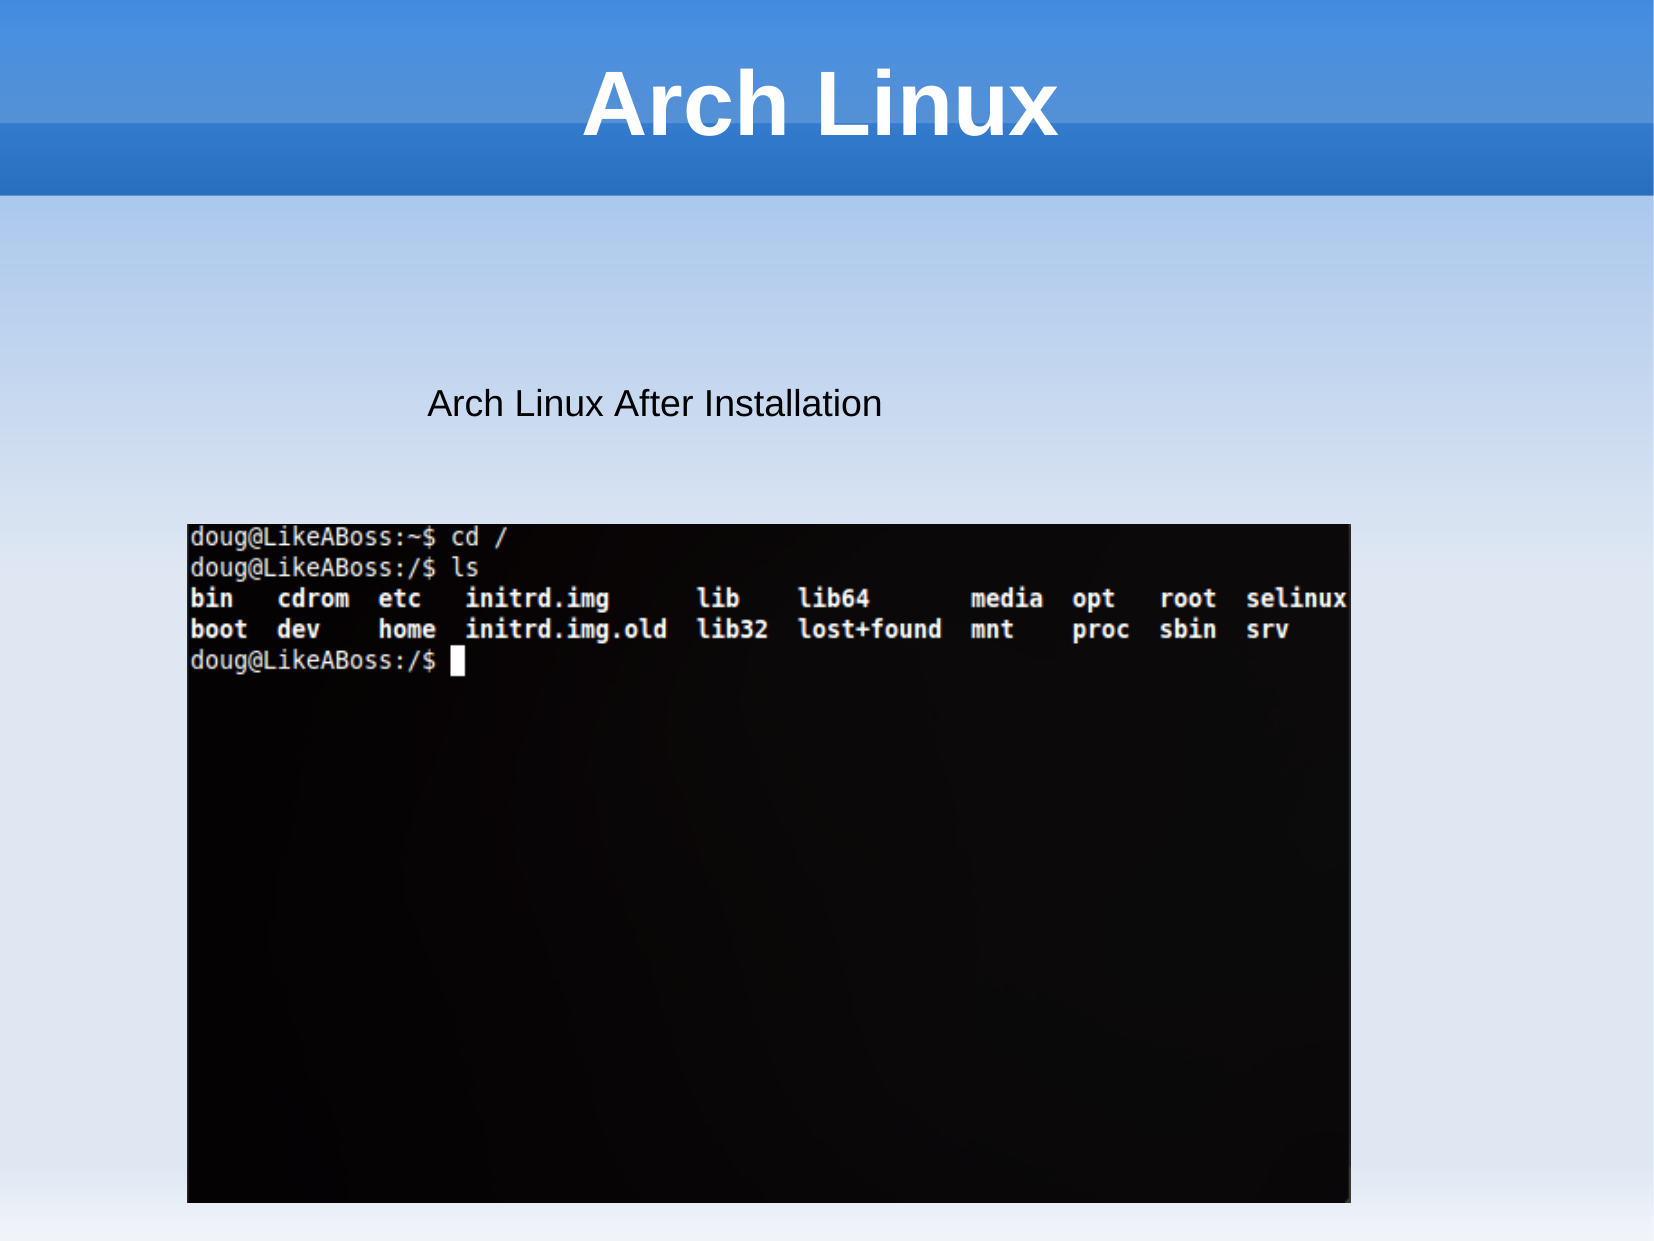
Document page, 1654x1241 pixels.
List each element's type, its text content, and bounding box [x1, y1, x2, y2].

picture [0, 0, 1654, 1241]
text_box Arch Linux After Installation [412, 375, 898, 432]
title Arch Linux [76, 0, 1565, 208]
